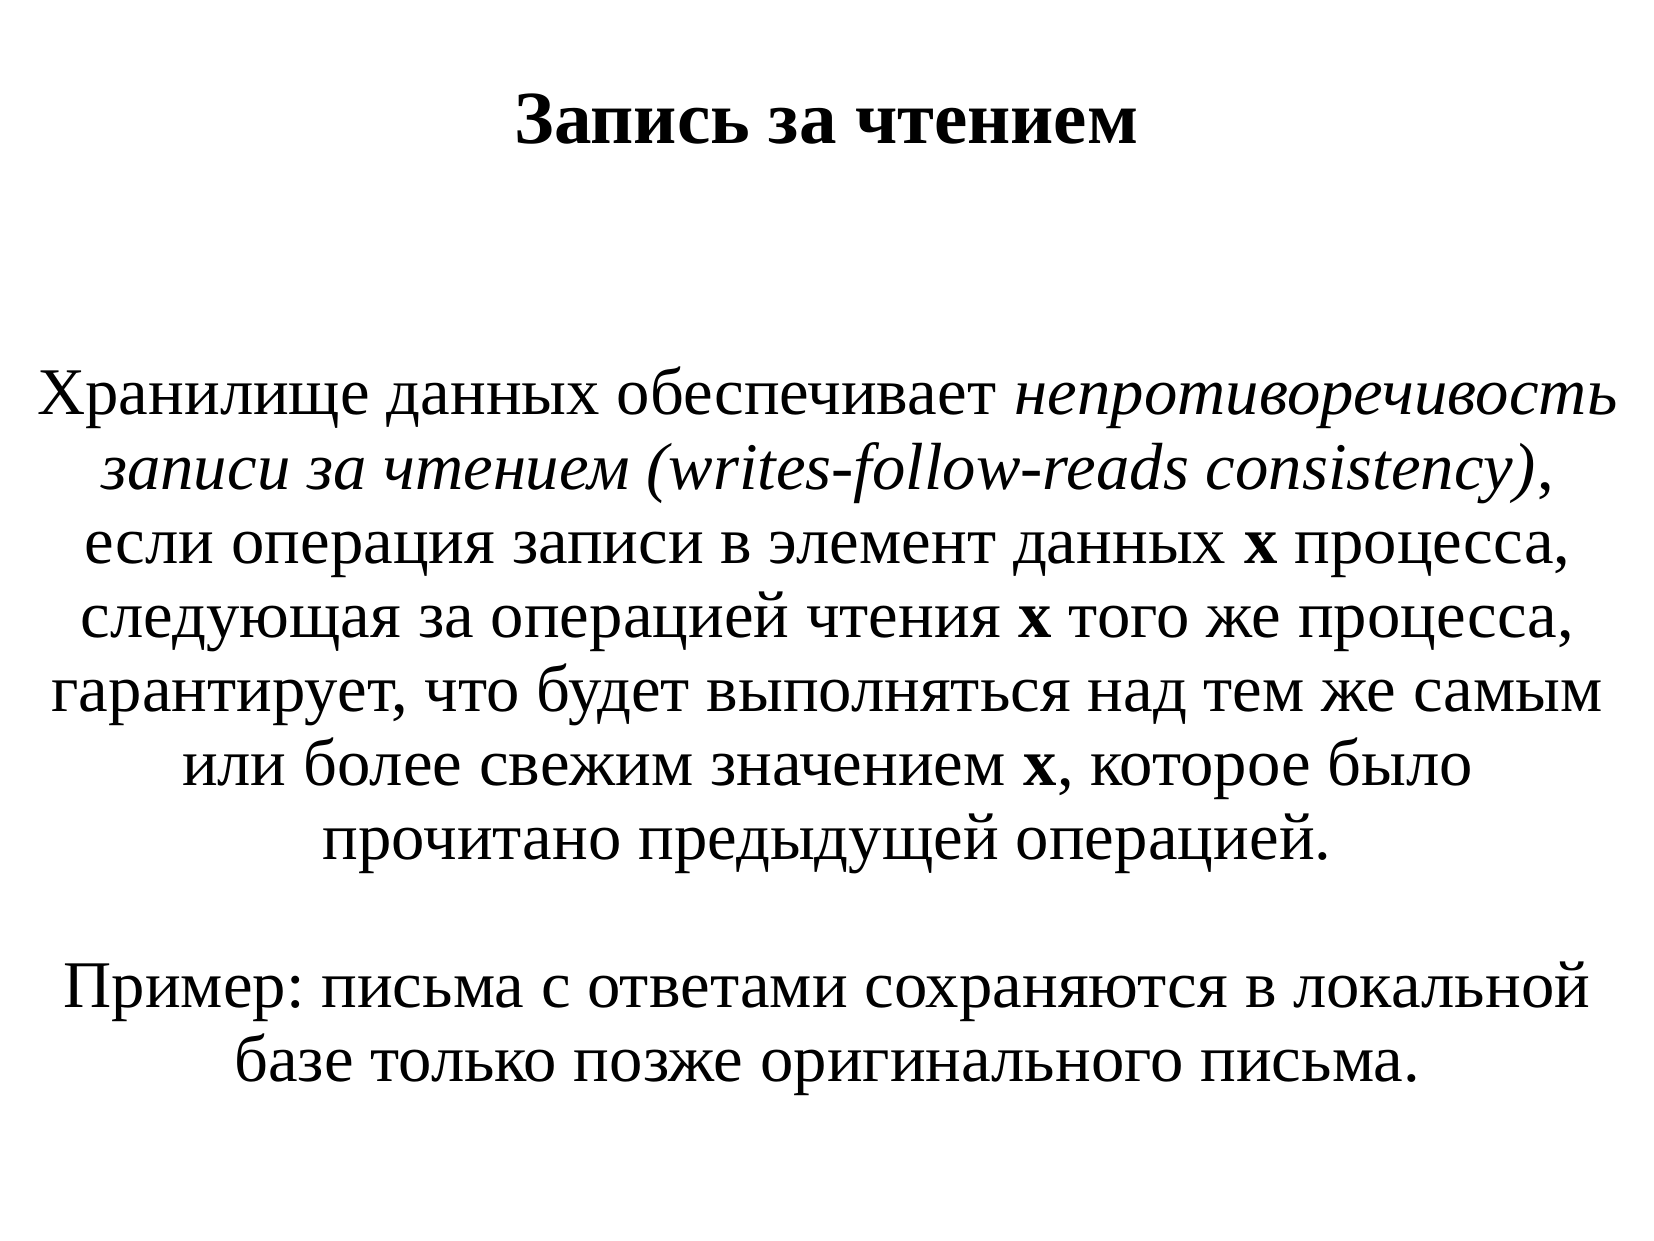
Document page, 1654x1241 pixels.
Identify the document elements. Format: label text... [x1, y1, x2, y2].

subtitle Хранилище данных обеспечивает непротиворечивость записи за чтением (writes-follow-reads consistency), если операция записи в элемент данных x процесса, следующая за операцией чтения x того же процесса, гарантирует, что будет выполняться над тем же самым или более свежим значением x, которое было прочитано предыдущей операцией. Пример: письма с ответами сохраняются в локальной базе только позже оригинального письма. [30, 236, 1626, 1215]
title Запись за чтением [30, 27, 1624, 210]
